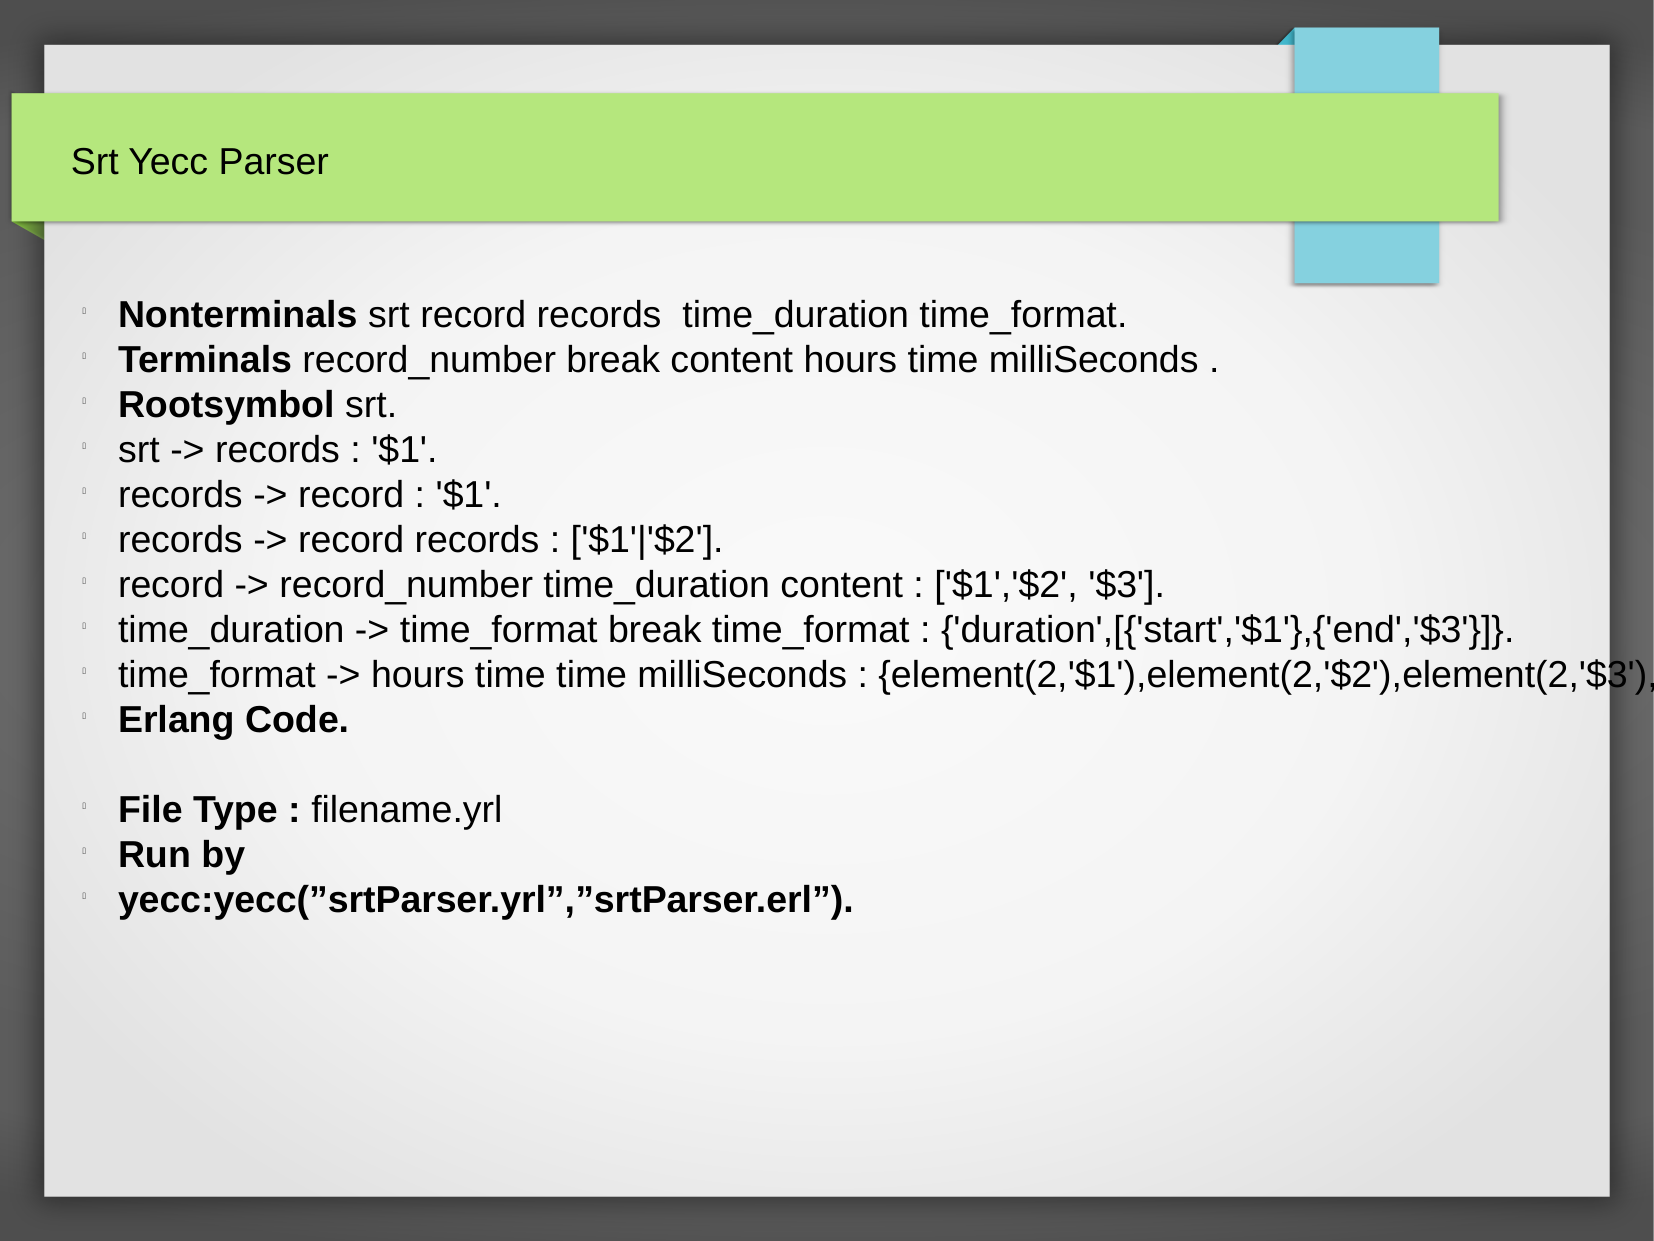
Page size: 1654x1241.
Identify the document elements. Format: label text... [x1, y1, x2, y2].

picture [0, 0, 1654, 1241]
text_box Nonterminals srt record records time_duration time_format. Terminals record_number break content hours time milliSeconds . Rootsymbol srt. srt -> records : '$1'. records -> record : '$1'. records -> record records : ['$1'|'$2']. record -> record_number time_duration content : ['$1','$2', '$3']. time_duration -> time_format break time_format : {'duration',[{'start','$1'},{'end','$3'}]}. time_format -> hours time time milliSeconds : {element(2,'$1'),element(2,'$2'),element(2,'$3'),element(2,'$4')}. Erlang Code. File Type : filename.yrl Run by yecc:yecc(”srtParser.yrl”,”srtParser.erl”). [82, 290, 1571, 1010]
text_box Srt Yecc Parser [70, 106, 1229, 213]
